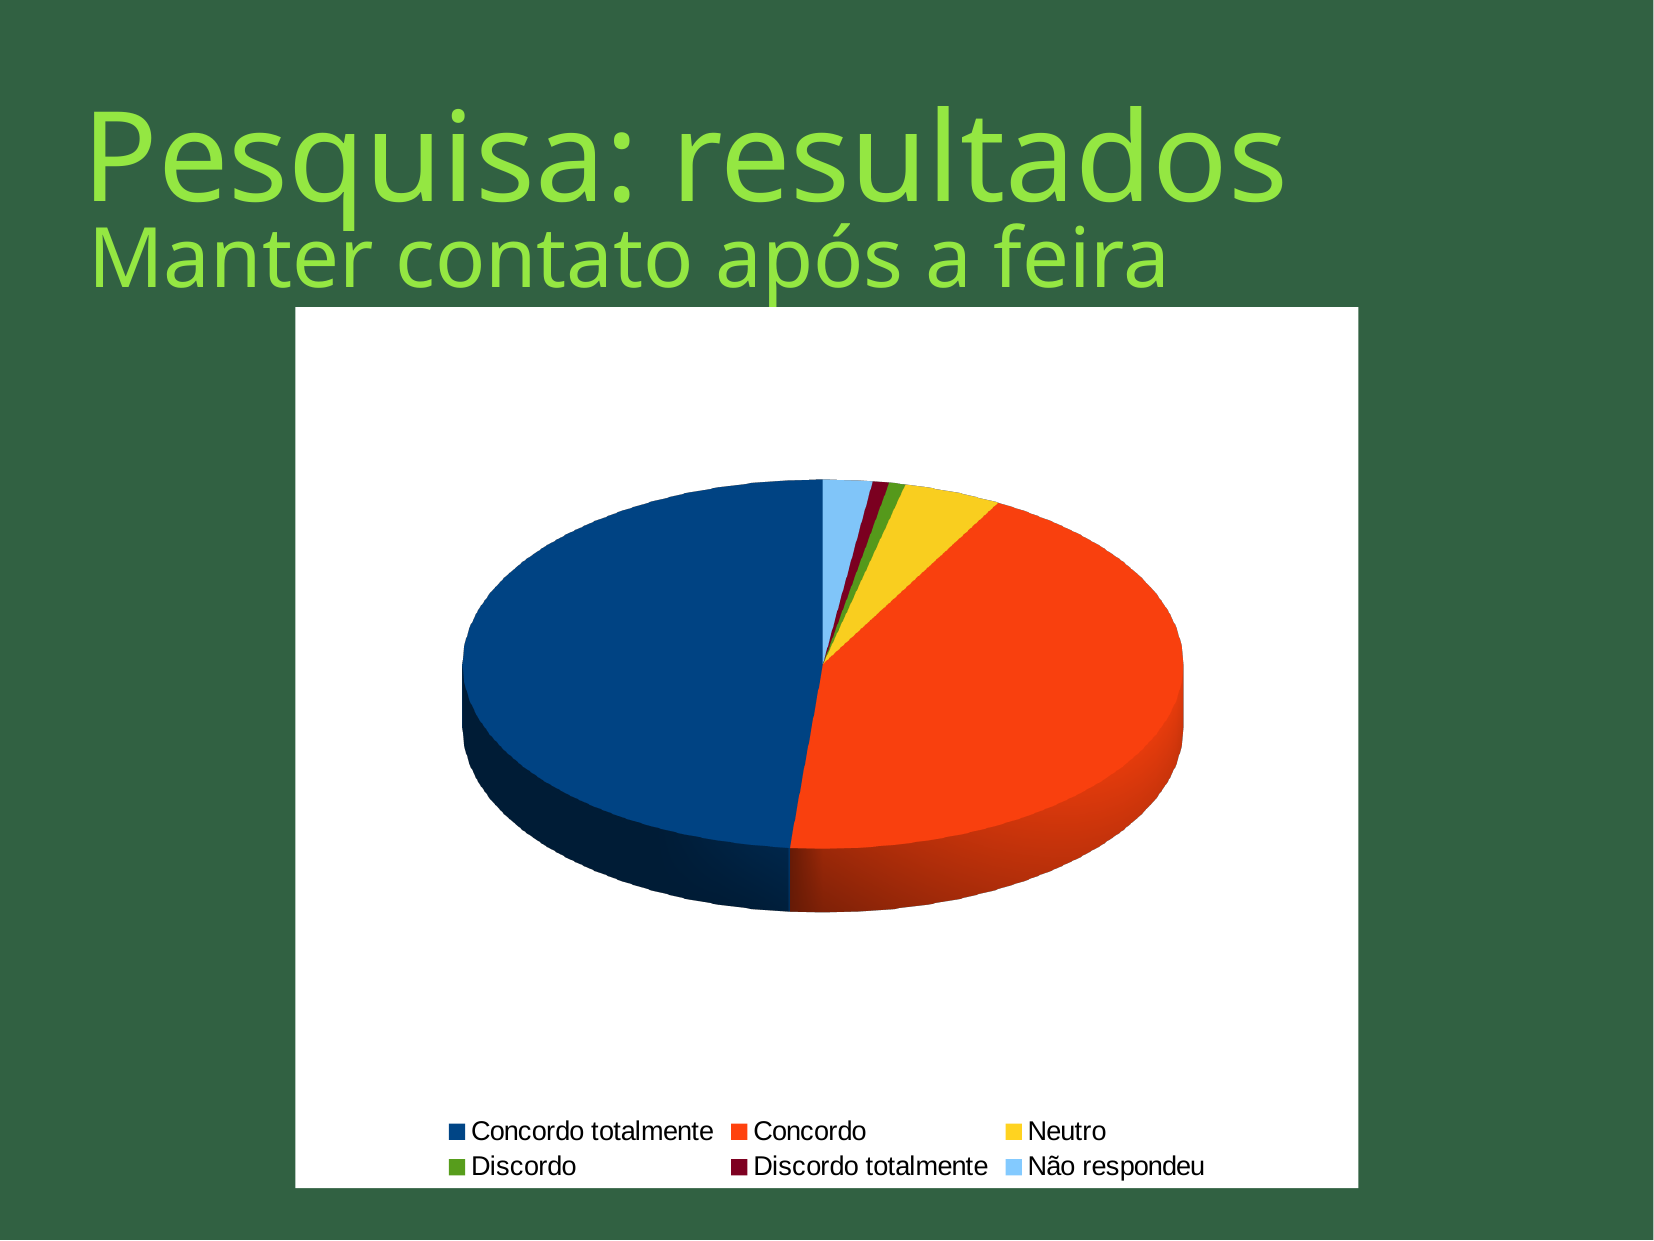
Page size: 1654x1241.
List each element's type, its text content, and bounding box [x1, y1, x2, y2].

chart [295, 307, 1359, 1189]
title Pesquisa: resultados [82, 49, 1571, 257]
title Manter contato após a feira [88, 177, 1577, 334]
